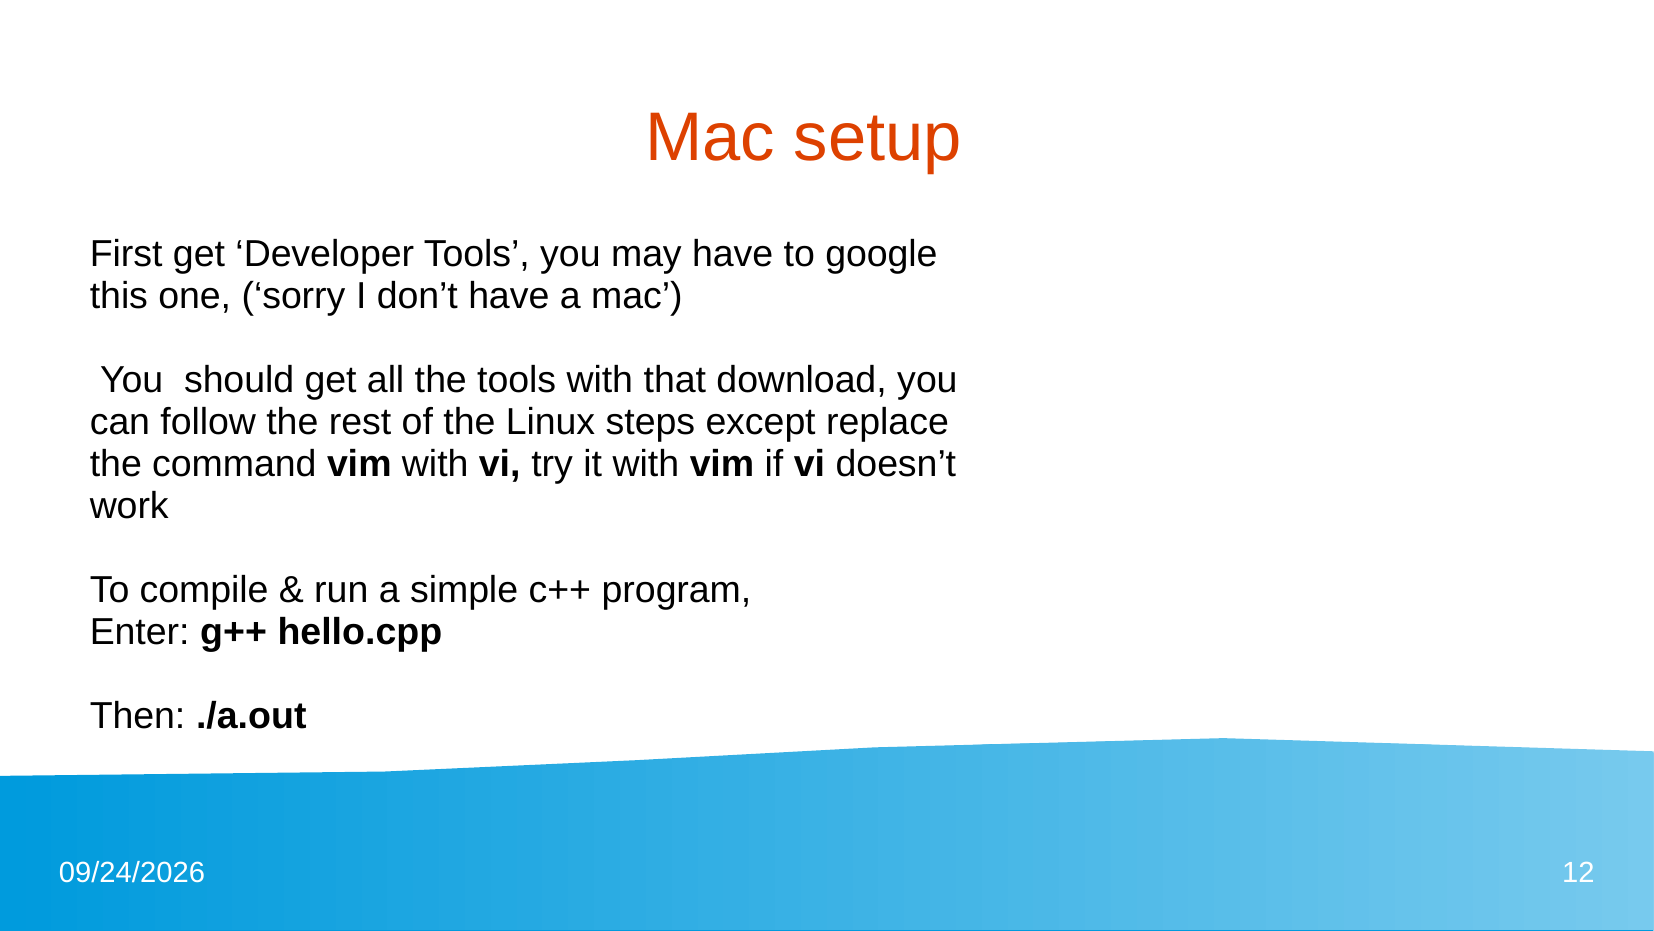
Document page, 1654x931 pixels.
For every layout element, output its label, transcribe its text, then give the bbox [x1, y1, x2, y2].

title Mac setup [75, 47, 1552, 226]
text_box First get ‘Developer Tools’, you may have to google this one, (‘sorry I don’t have a mac’) You should get all the tools with that download, you can follow the rest of the Linux steps except replace the command vim with vi, try it with vim if vi doesn’t work To compile & run a simple c++ program, Enter: g++ hello.cpp Then: ./a.out [75, 225, 1013, 751]
